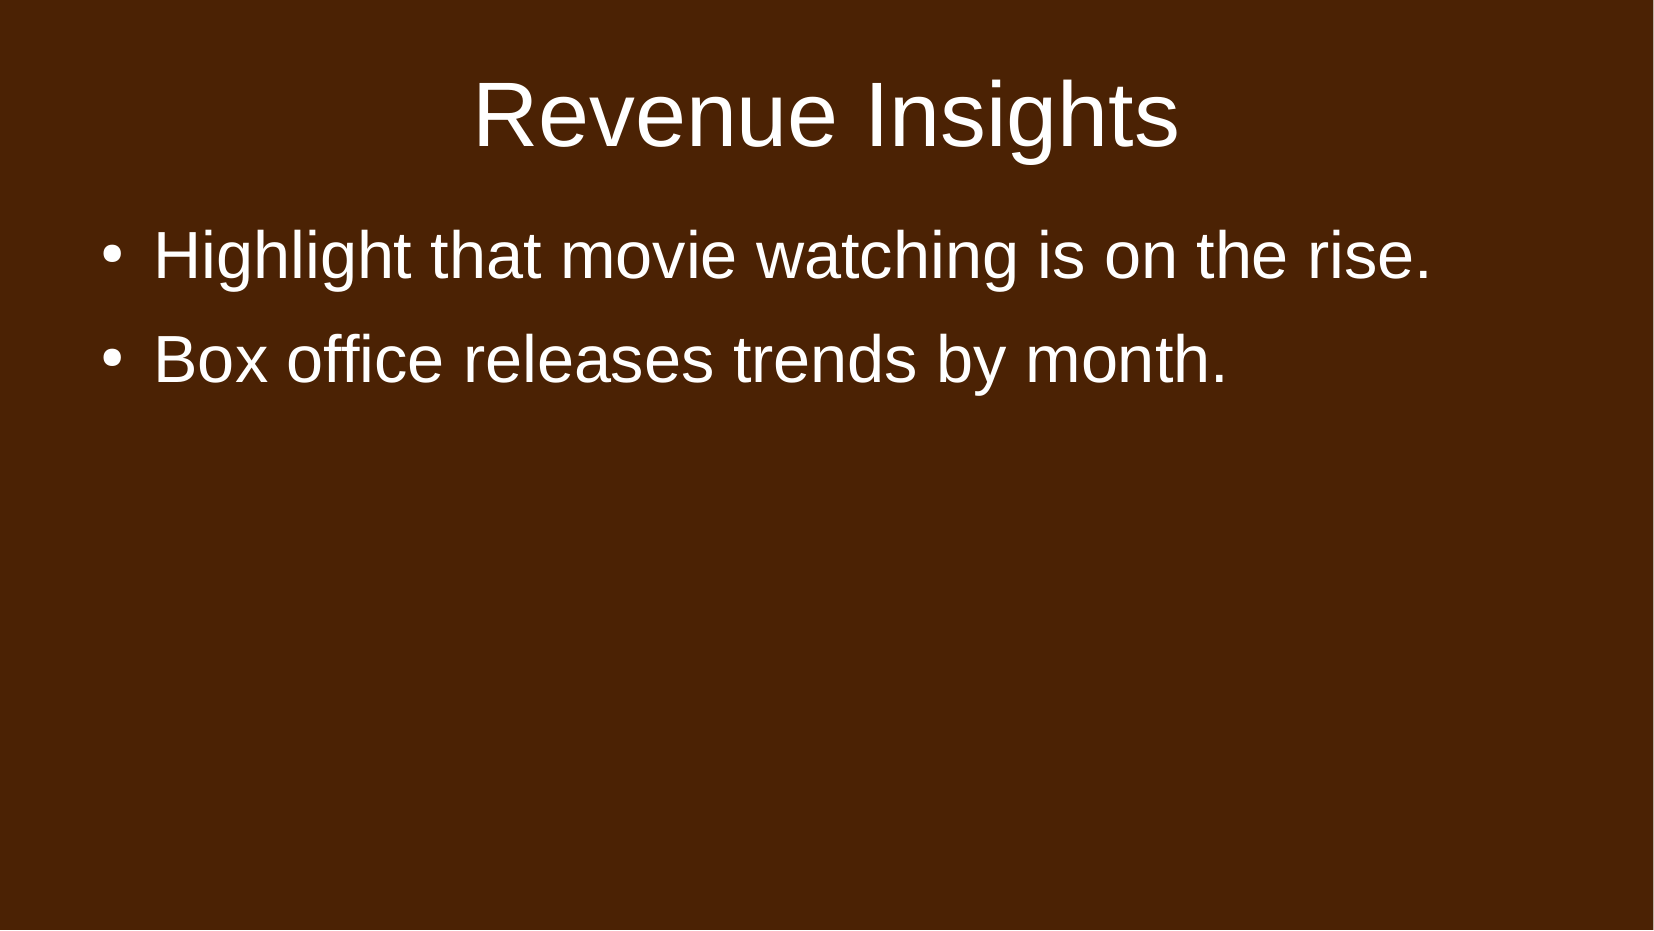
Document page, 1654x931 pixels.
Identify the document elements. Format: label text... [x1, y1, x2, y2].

title Revenue Insights [82, 37, 1571, 193]
list Highlight that movie watching is on the rise. Box office releases trends by month. [82, 217, 1571, 758]
